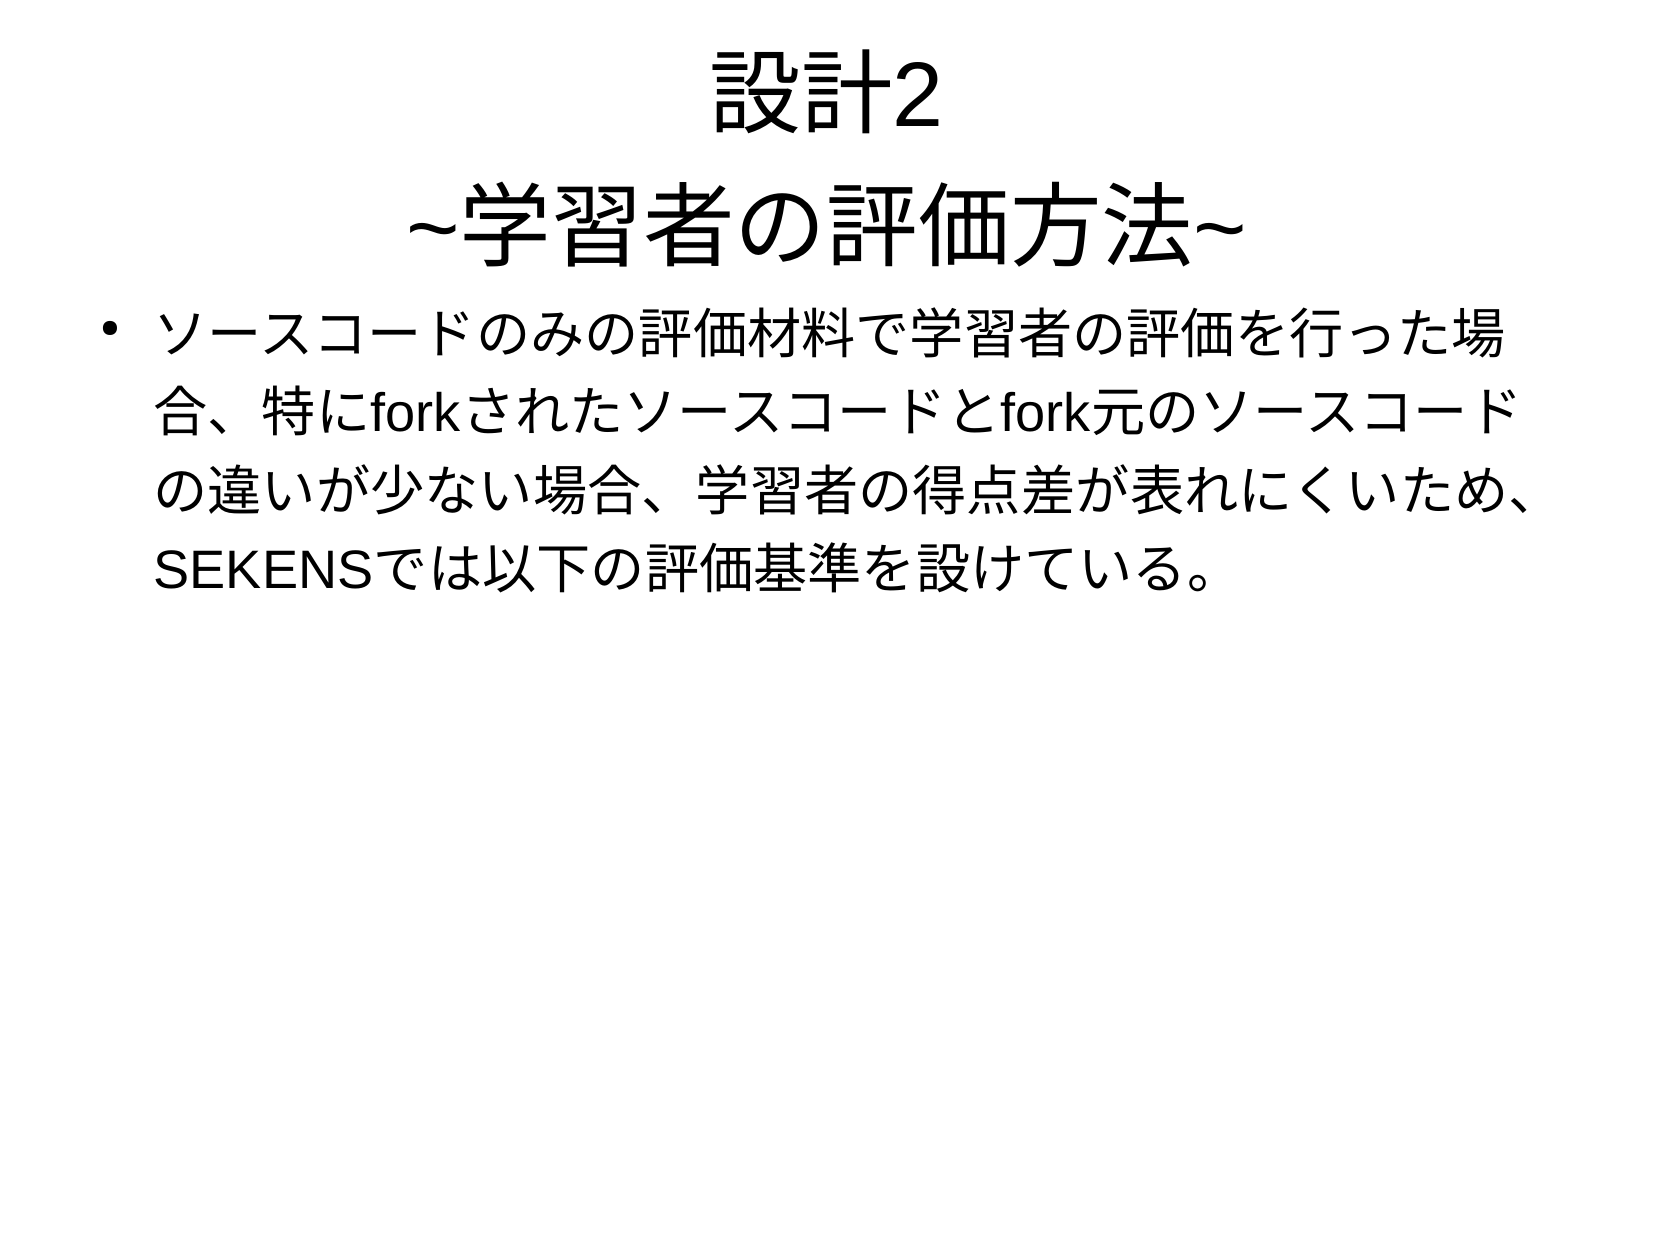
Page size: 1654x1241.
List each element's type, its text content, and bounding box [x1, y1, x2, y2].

title 設計2 ~学習者の評価方法~ [82, 36, 1571, 270]
list ソースコードのみの評価材料で学習者の評価を行った場合、特にforkされたソースコードとfork元のソースコードの違いが少ない場合、学習者の得点差が表れにくいため、SEKENSでは以下の評価基準を設けている。 [82, 290, 1571, 1109]
